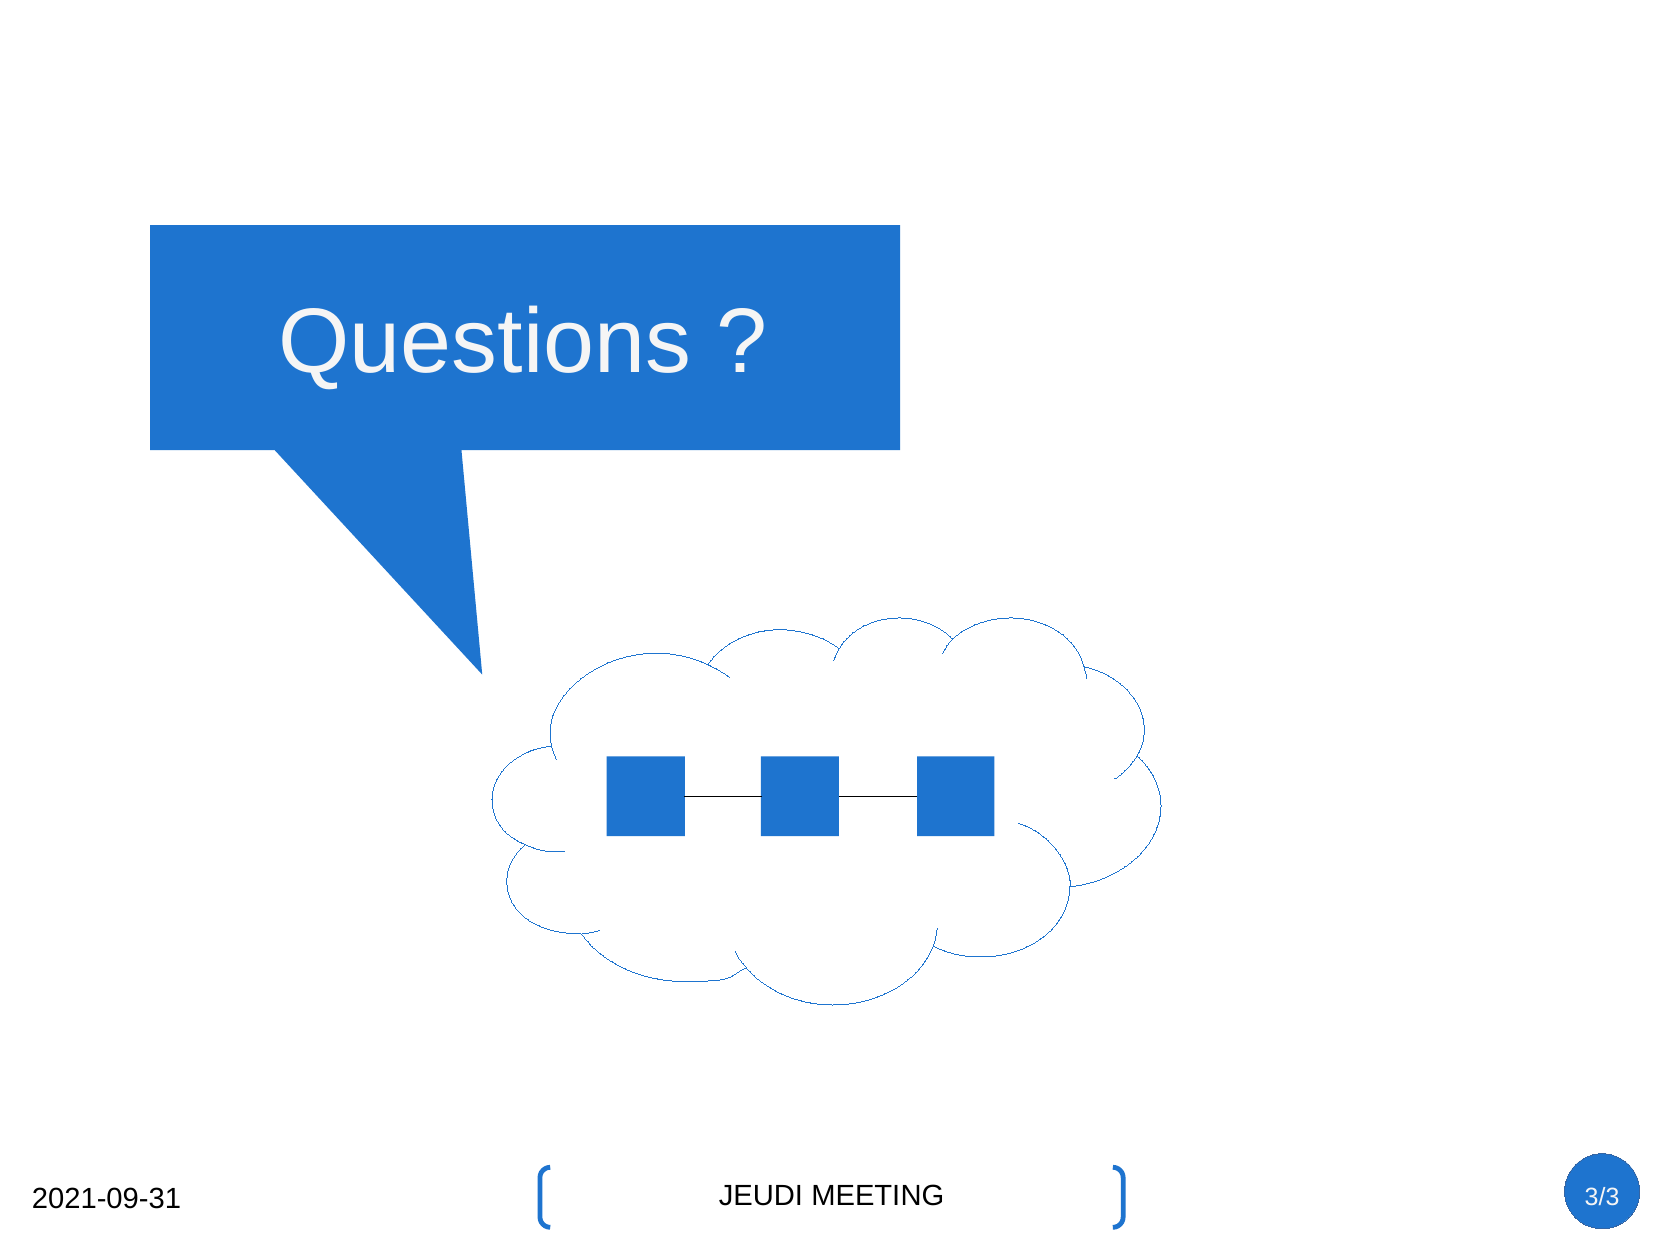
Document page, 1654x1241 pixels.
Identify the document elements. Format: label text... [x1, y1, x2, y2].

text_box [760, 756, 839, 837]
title Questions ? [156, 240, 891, 441]
text_box [917, 756, 995, 837]
text_box [606, 756, 685, 837]
